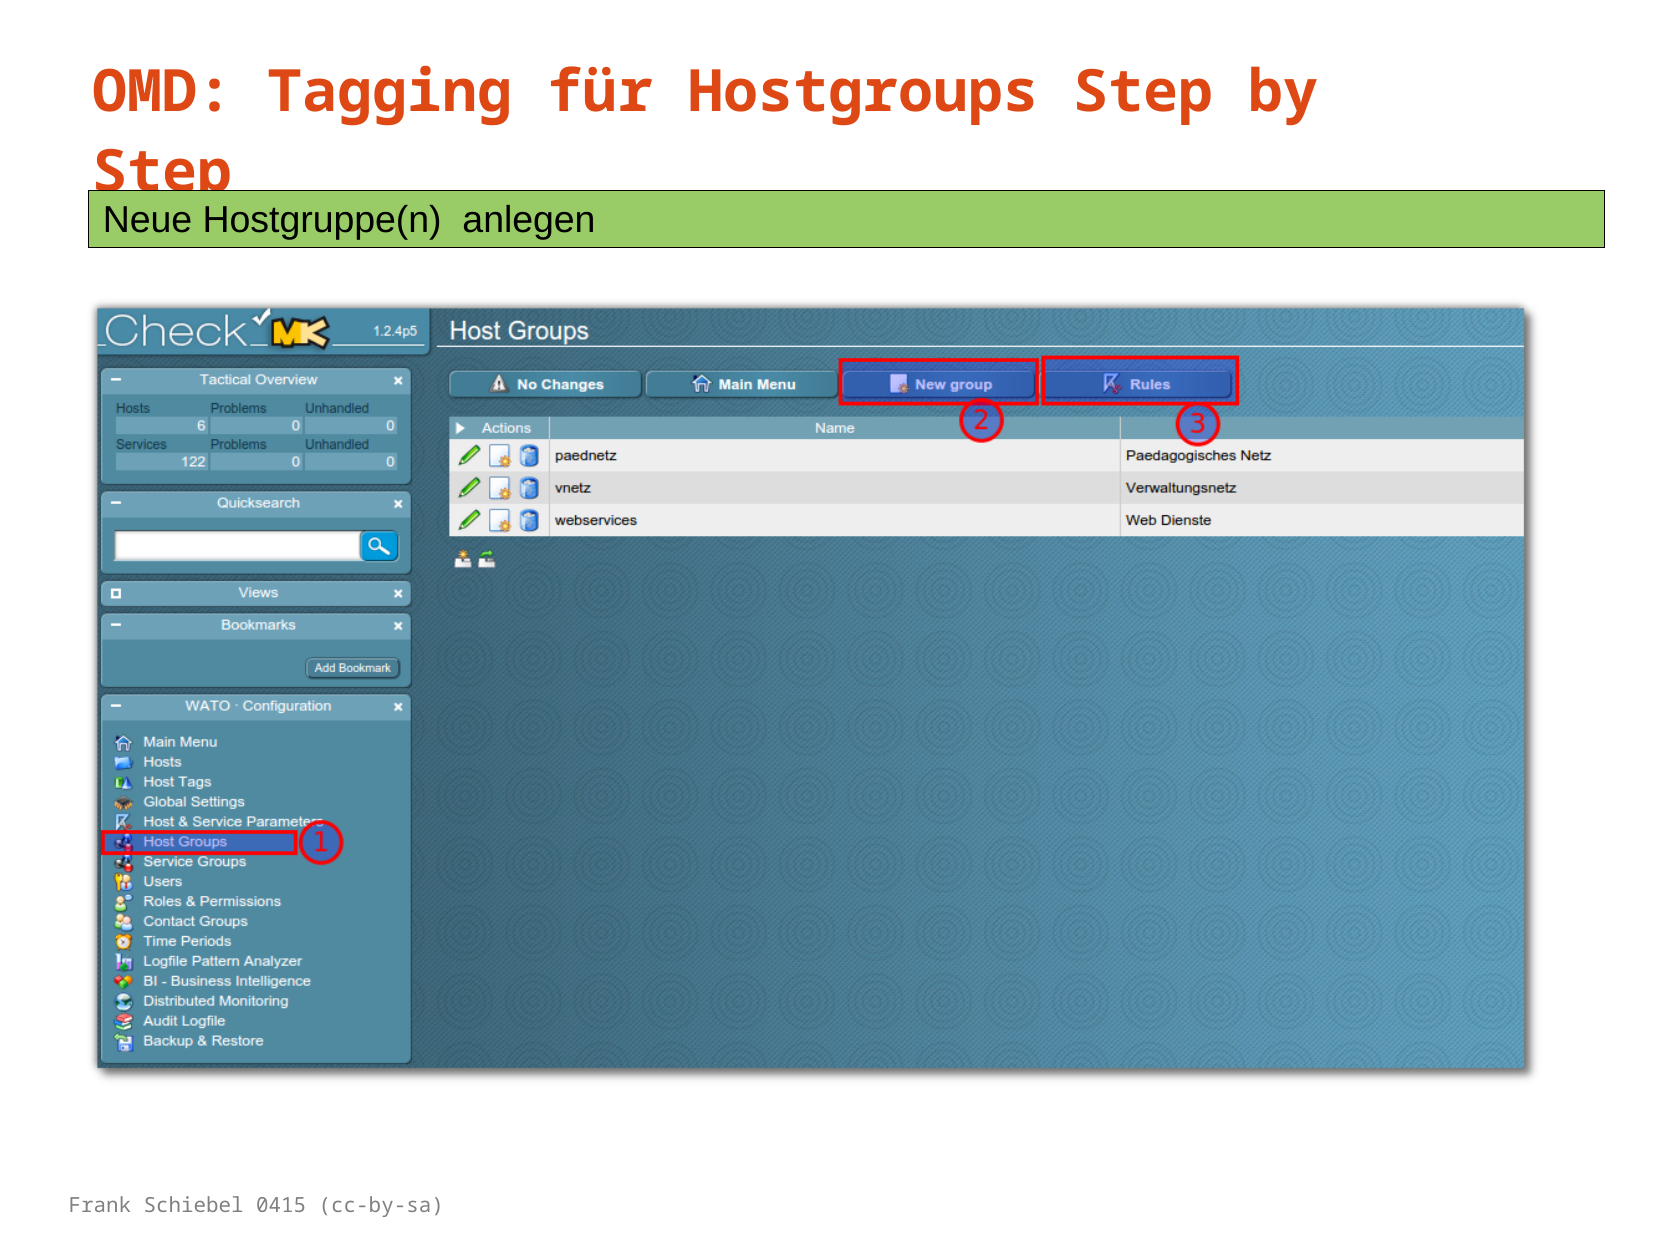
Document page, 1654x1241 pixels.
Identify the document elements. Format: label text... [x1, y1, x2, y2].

text_box OMD: Tagging für Hostgroups Step by Step [78, 42, 1449, 117]
text_box Neue Hostgruppe(n) anlegen [88, 190, 1605, 248]
picture [85, 296, 1544, 1088]
